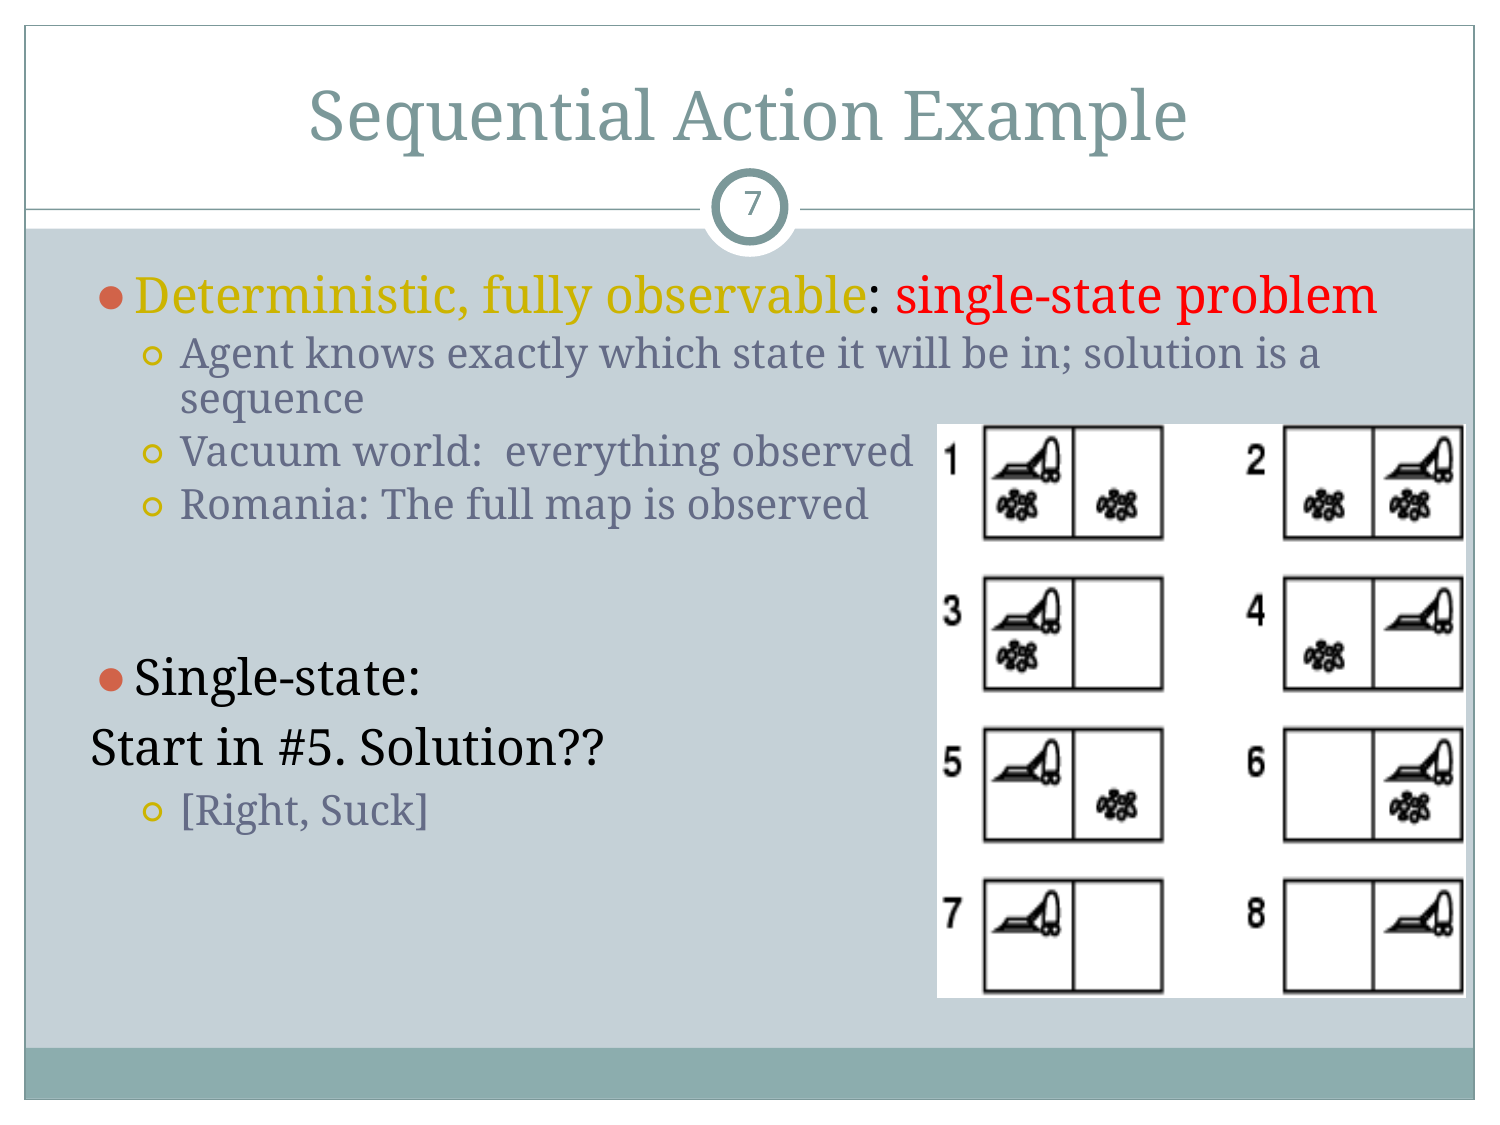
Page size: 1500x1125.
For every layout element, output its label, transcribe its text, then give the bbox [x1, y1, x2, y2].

title Sequential Action Example [49, 37, 1450, 162]
slide_number <number> [715, 168, 791, 241]
list Deterministic, fully observable: single-state problem Agent knows exactly which state it will be in; solution is a sequence Vacuum world: everything observed Romania: The full map is observed Single-state: Start in #5. Solution?? [Right, Suck] [75, 262, 1475, 1051]
picture [937, 424, 1466, 998]
